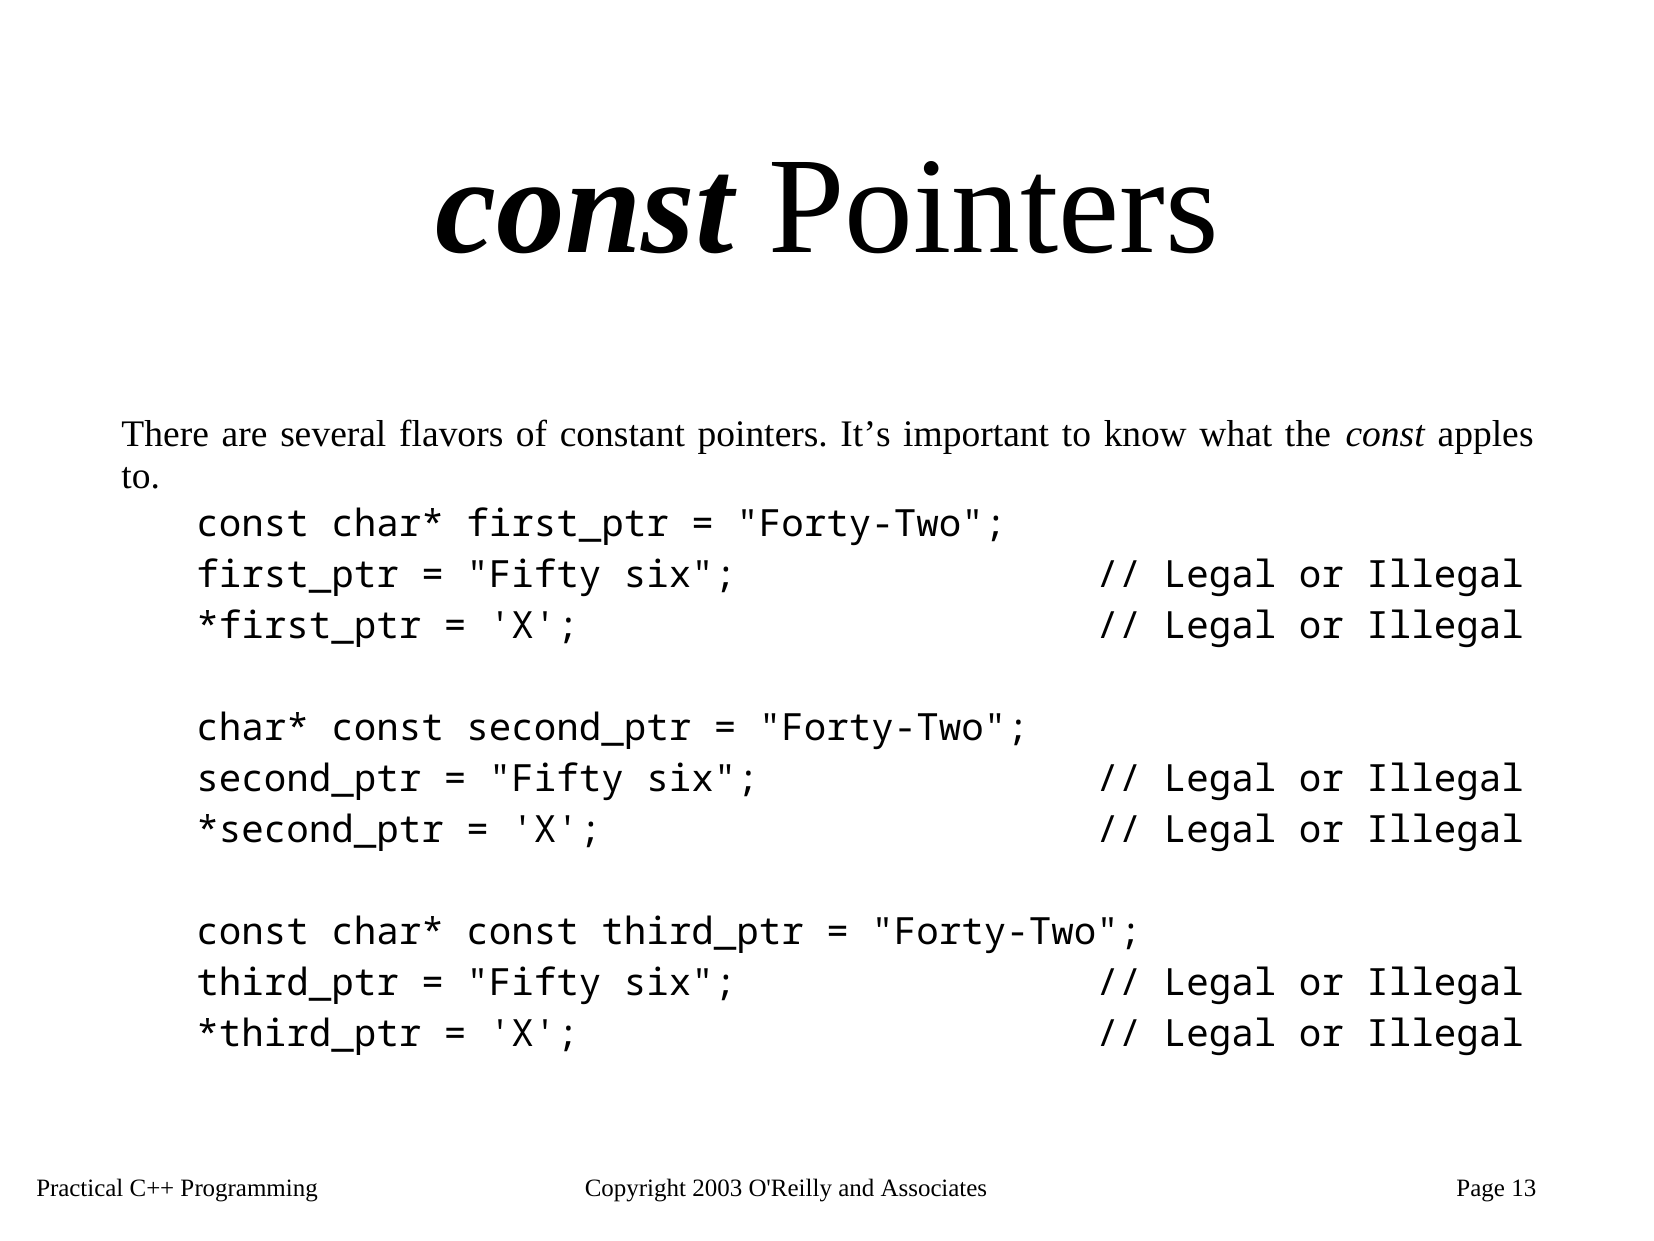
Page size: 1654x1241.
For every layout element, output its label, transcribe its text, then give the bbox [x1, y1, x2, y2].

subtitle There are several flavors of constant pointers. It’s important to know what the const apples to. const char* first_ptr = "Forty-Two"; first_ptr = "Fifty six"; // Legal or Illegal *first_ptr = 'X'; // Legal or Illegal char* const second_ptr = "Forty-Two"; second_ptr = "Fifty six"; // Legal or Illegal *second_ptr = 'X'; // Legal or Illegal const char* const third_ptr = "Forty-Two"; third_ptr = "Fifty six"; // Legal or Illegal *third_ptr = 'X'; // Legal or Illegal [121, 344, 1534, 1126]
title const Pointers [121, 102, 1534, 311]
